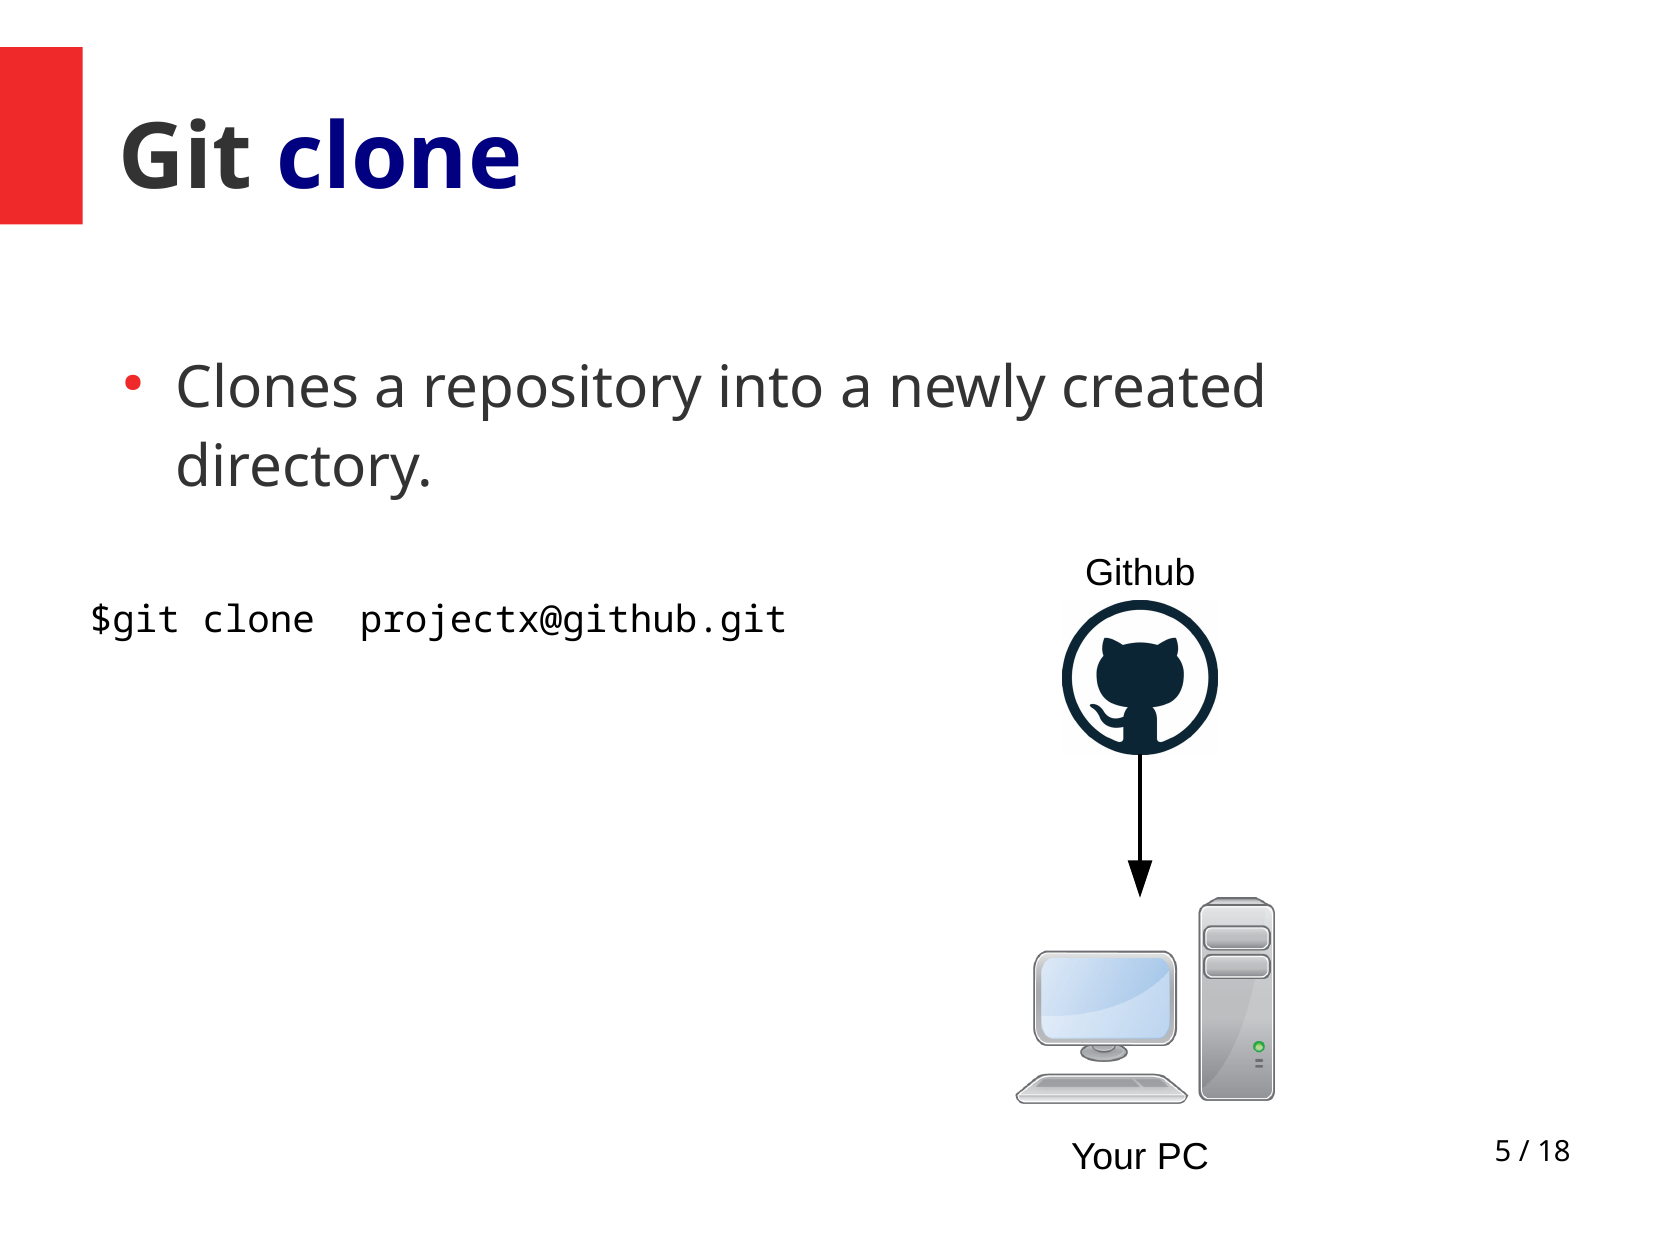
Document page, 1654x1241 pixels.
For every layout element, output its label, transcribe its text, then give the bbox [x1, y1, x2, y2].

title Git clone [118, 49, 1571, 257]
picture [1005, 897, 1275, 1114]
text_box Your PC [1005, 1128, 1276, 1186]
text_box $git clone projectx@github.git [75, 585, 901, 675]
picture [1062, 600, 1218, 755]
list Clones a repository into a newly created directory. [105, 345, 1523, 1065]
text_box Github [1064, 544, 1216, 602]
